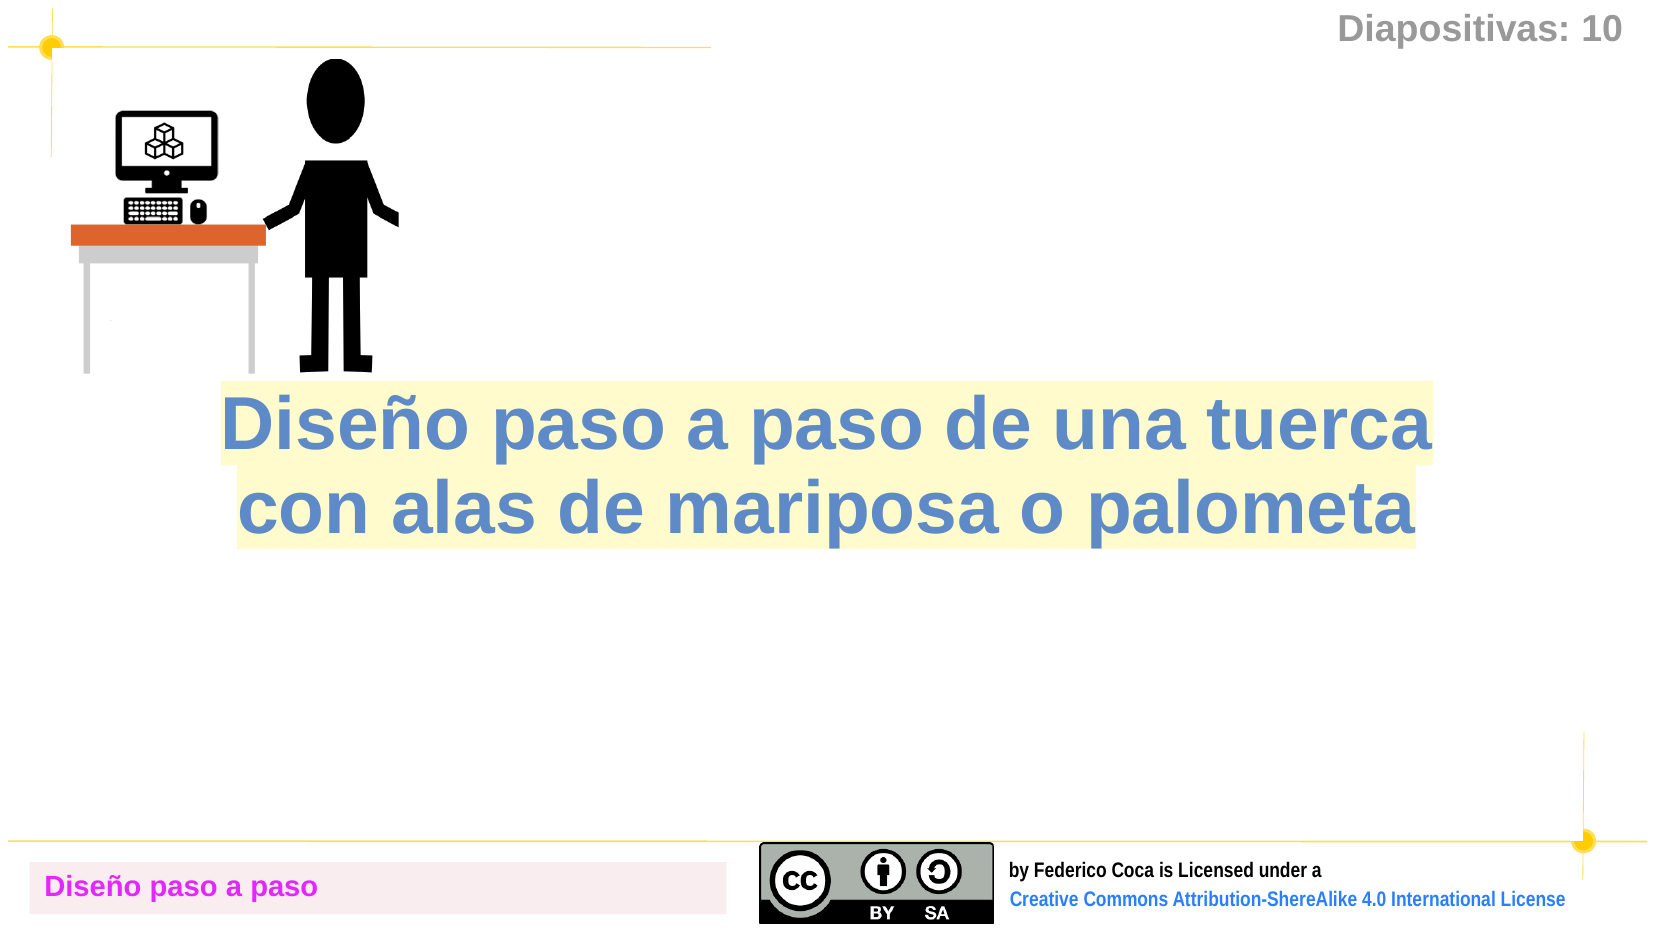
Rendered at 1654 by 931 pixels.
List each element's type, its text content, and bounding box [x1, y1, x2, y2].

text_box Diseño paso a paso [29, 862, 727, 915]
text_box Diseño paso a paso de una tuerca con alas de mariposa o palometa [159, 373, 1495, 557]
picture [70, 59, 399, 374]
text_box Diapositivas: 10 [1322, 0, 1644, 57]
